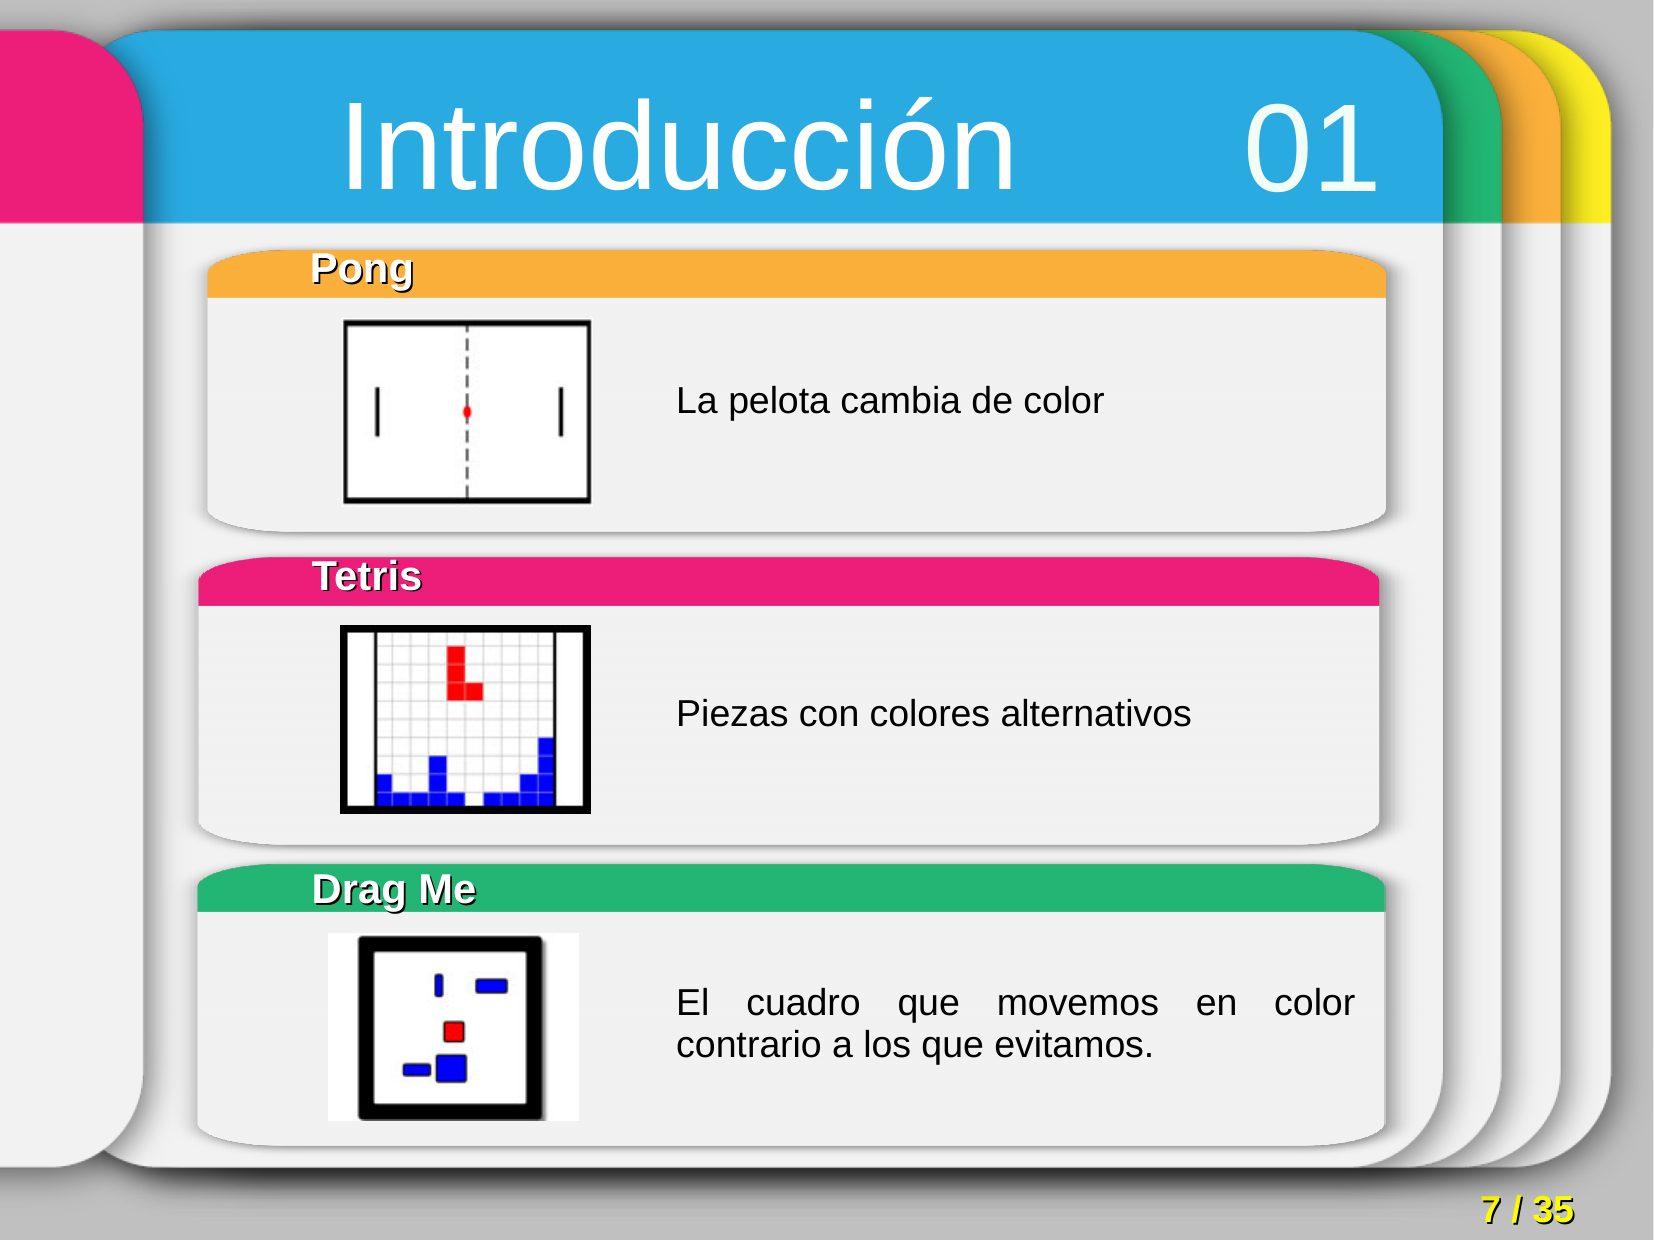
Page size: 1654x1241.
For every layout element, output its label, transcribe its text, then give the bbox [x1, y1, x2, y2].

title Drag Me [311, 856, 477, 922]
text_box 01 [1228, 58, 1404, 225]
text_box La pelota cambia de color [661, 372, 1347, 429]
title Introducción [118, 59, 1241, 235]
title Tetris [311, 542, 423, 609]
picture [0, 0, 1654, 1241]
text_box Piezas con colores alternativos [661, 685, 1347, 742]
title Pong [309, 235, 415, 302]
text_box El cuadro que movemos en color contrario a los que evitamos. [661, 974, 1371, 1074]
text_box [165, 242, 1536, 1164]
